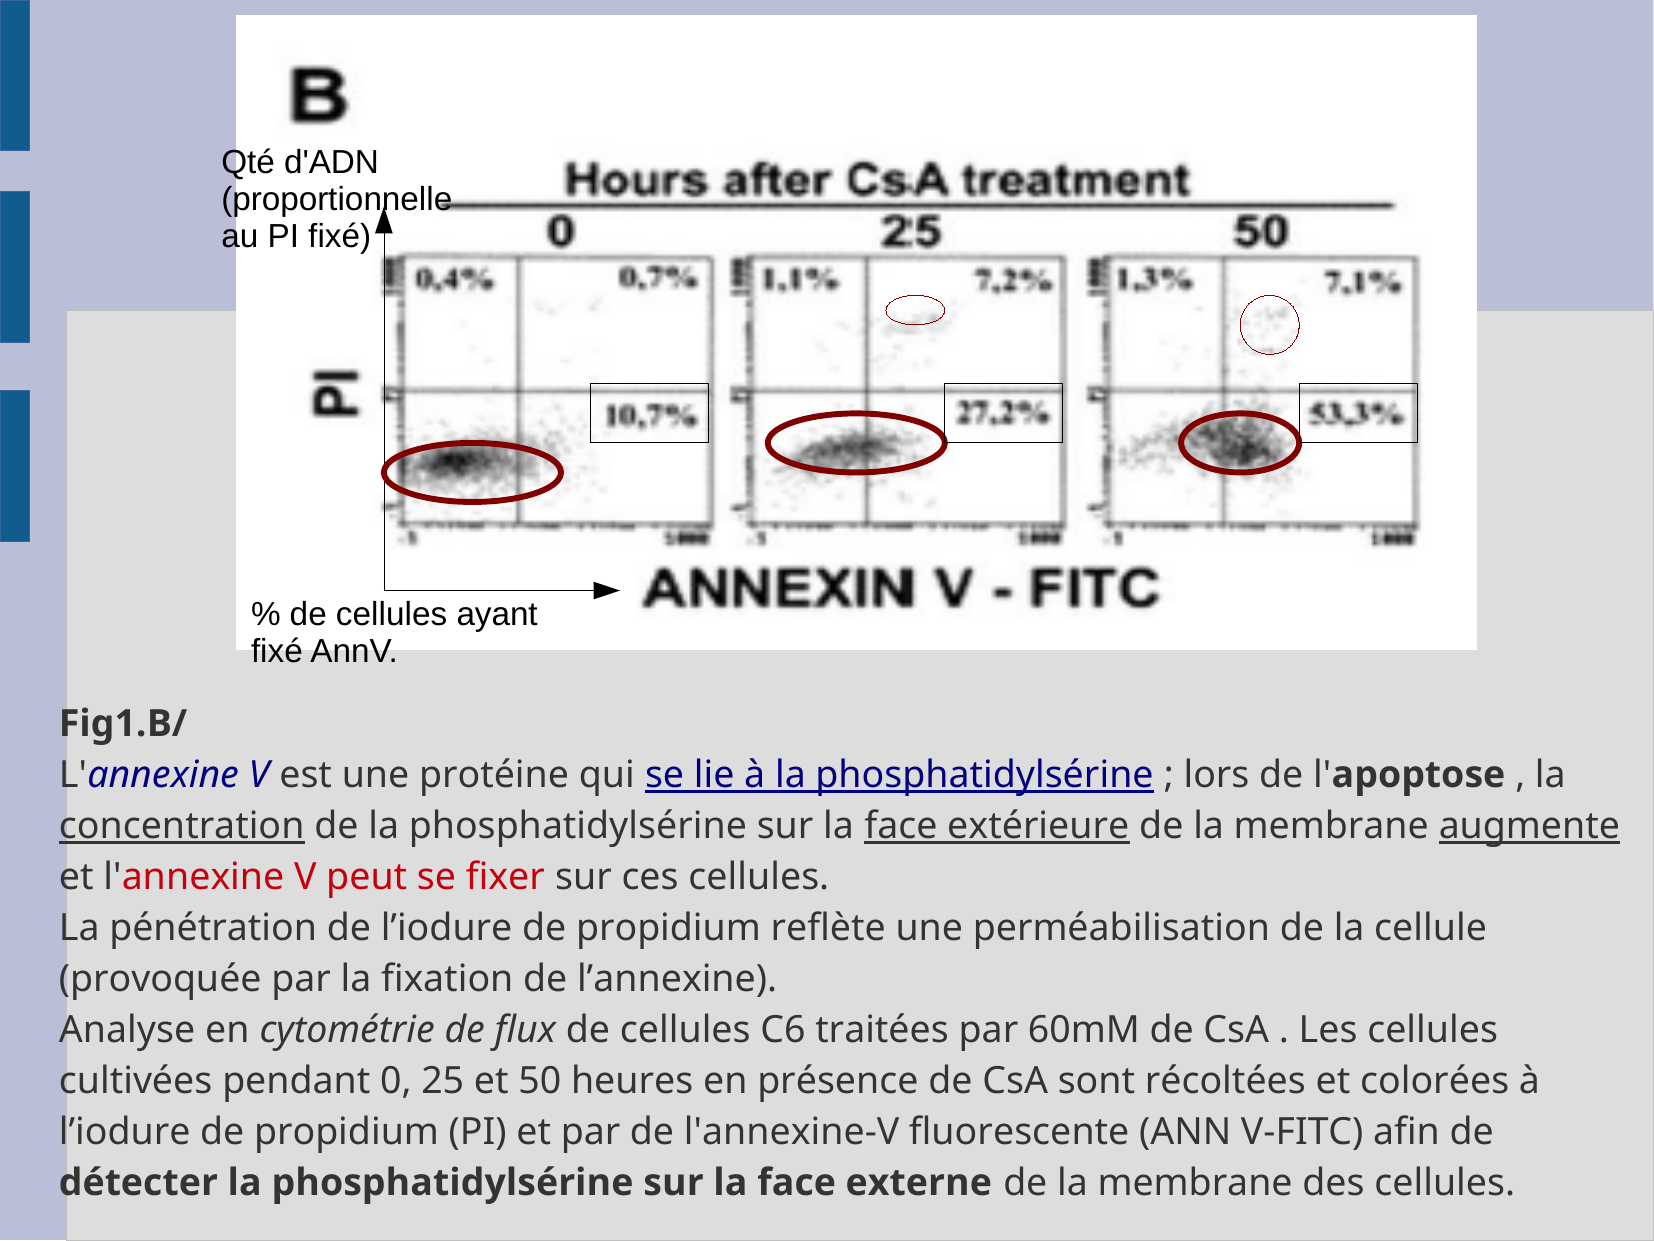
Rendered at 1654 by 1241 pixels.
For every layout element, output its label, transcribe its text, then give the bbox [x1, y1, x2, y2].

picture [236, 15, 1477, 650]
text_box % de cellules ayant fixé AnnV. [236, 587, 562, 680]
title Fig1.B/ L'annexine V est une protéine qui se lie à la phosphatidylsérine ; lors de l'apoptose , la concentration de la phosphatidylsérine sur la face extérieure de la membrane augmente et l'annexine V peut se fixer sur ces cellules. La pénétration de l’iodure de propidium reflète une perméabilisation de la cellule (provoquée par la fixation de l’annexine). Analyse en cytométrie de flux de cellules C6 traitées par 60mM de CsA . Les cellules cultivées pendant 0, 25 et 50 heures en présence de CsA sont récoltées et colorées à l’iodure de propidium (PI) et par de l'annexine-V fluorescente (ANN V-FITC) afin de détecter la phosphatidylsérine sur la face externe de la membrane des cellules. [59, 701, 1625, 1202]
text_box Qté d'ADN (proportionnelle au PI fixé) [206, 136, 502, 266]
picture [236, 266, 384, 587]
picture [387, 446, 557, 499]
